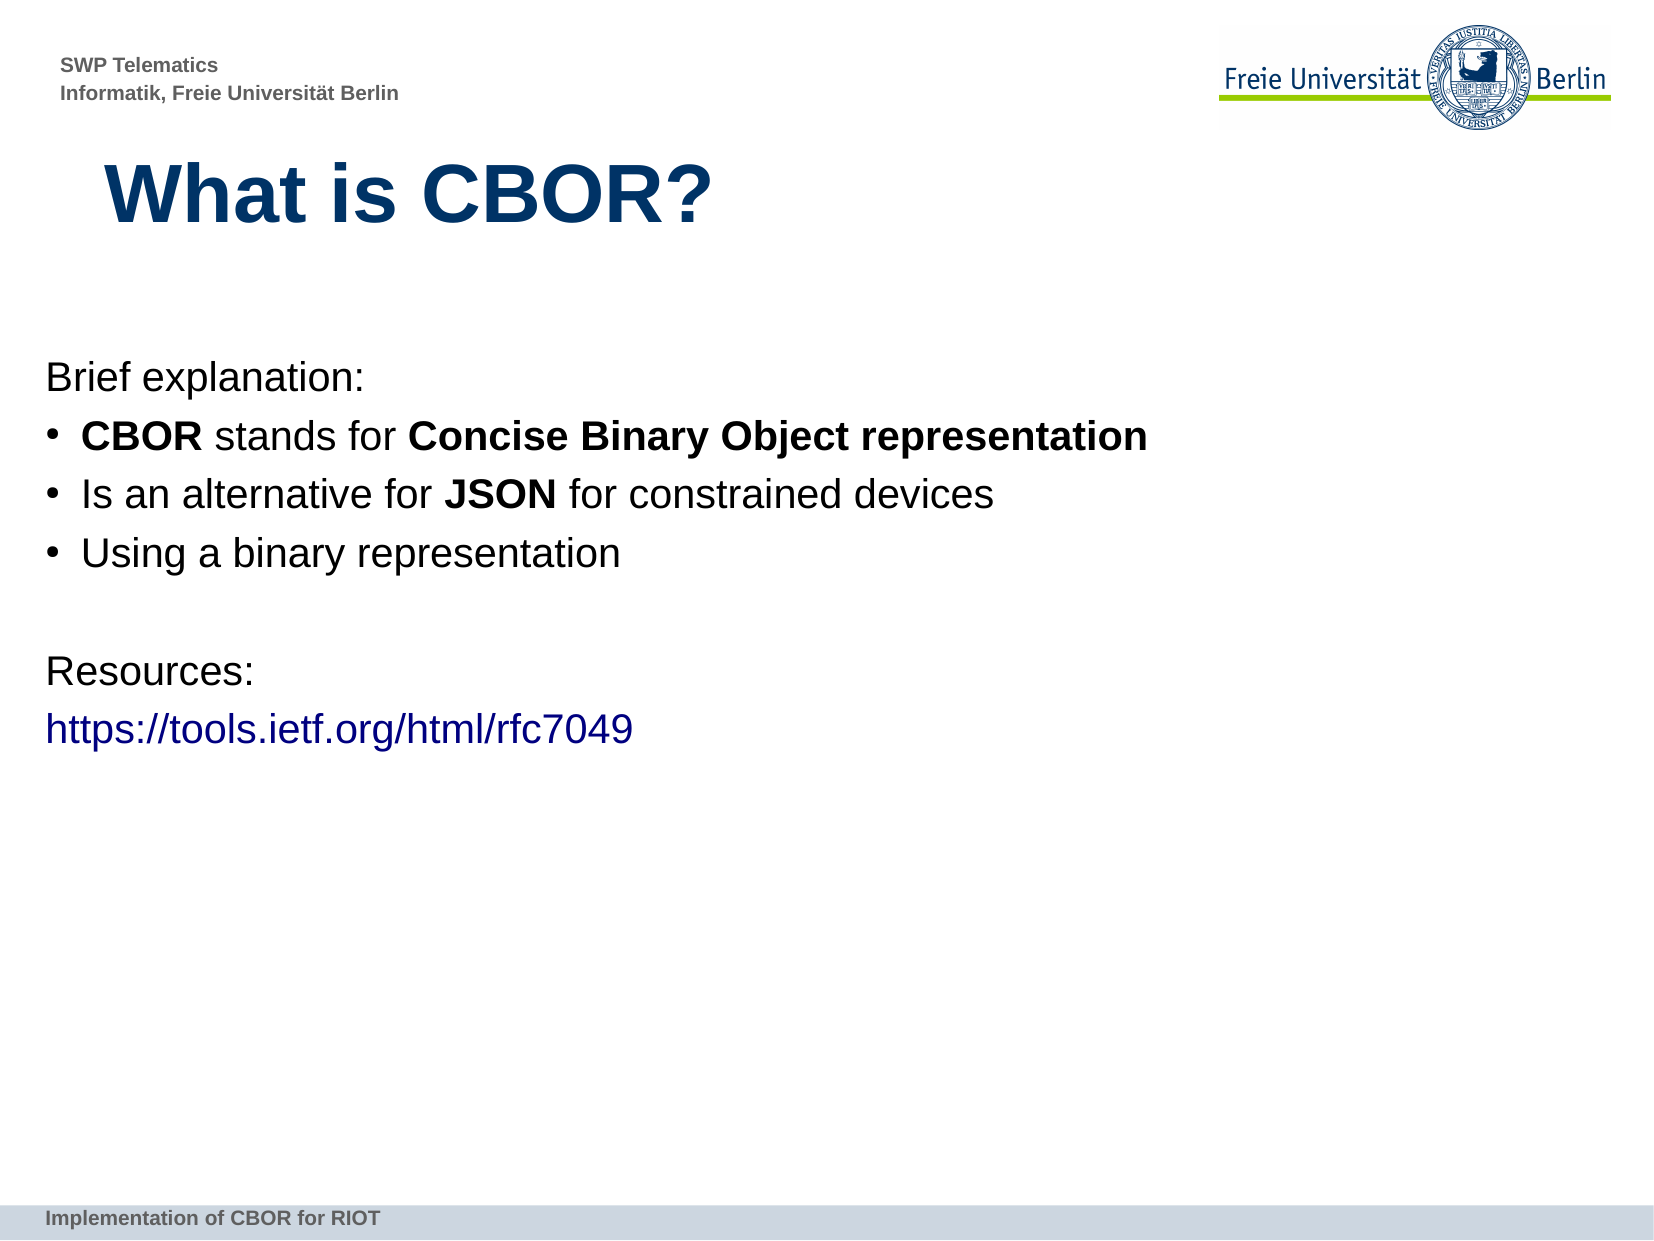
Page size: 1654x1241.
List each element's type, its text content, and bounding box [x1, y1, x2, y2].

title What is CBOR? [45, 147, 1609, 260]
list Brief explanation: CBOR stands for Concise Binary Object representation Is an alternative for JSON for constrained devices Using a binary representation Resources: https://tools.ietf.org/html/rfc7049 [45, 352, 1609, 1073]
picture [1219, 25, 1611, 130]
